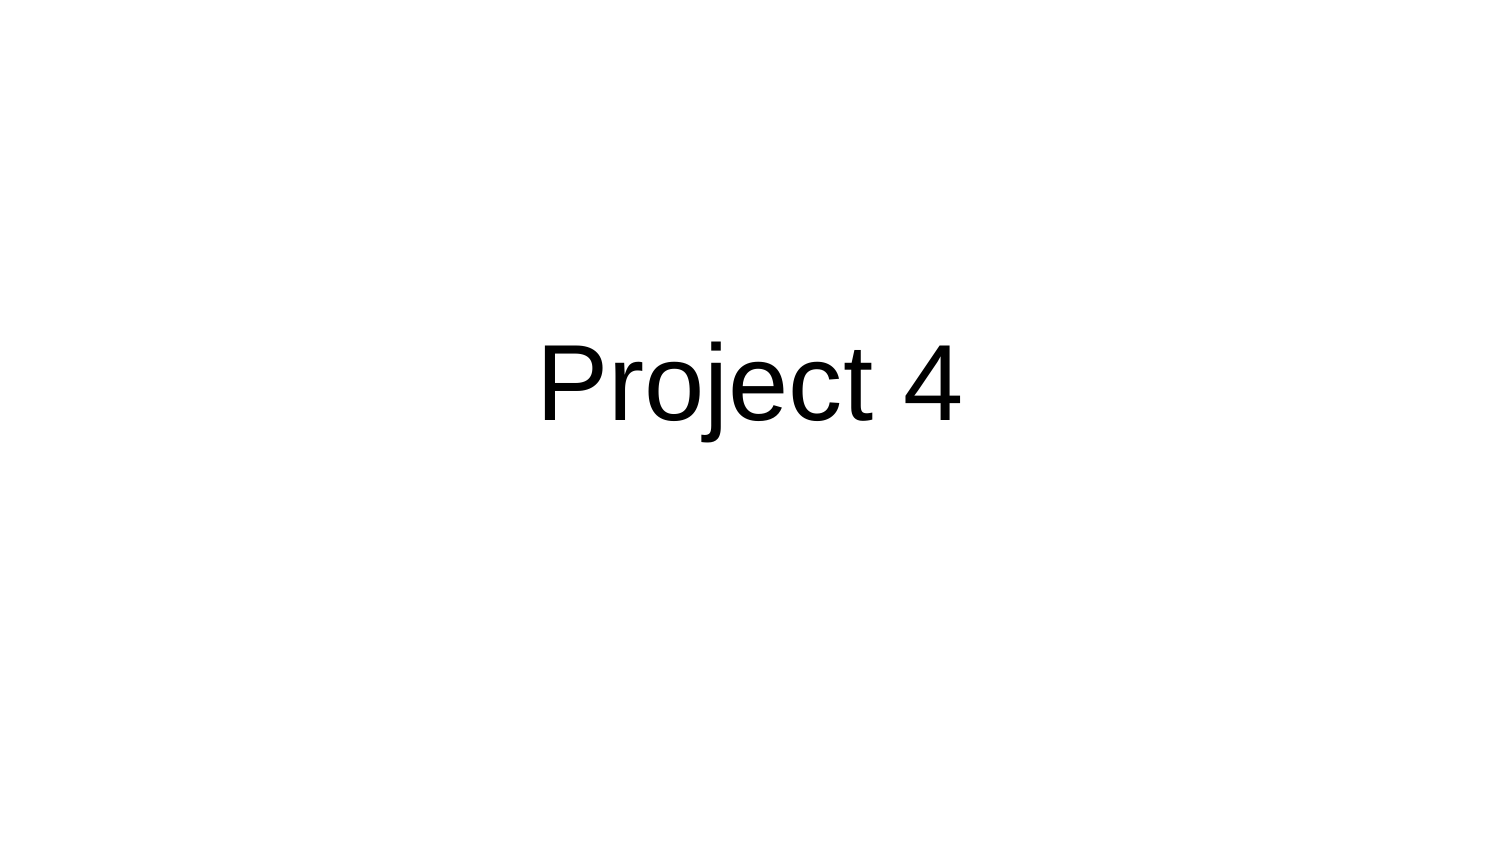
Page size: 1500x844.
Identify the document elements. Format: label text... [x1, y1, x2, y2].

title Project 4 [51, 122, 1449, 459]
